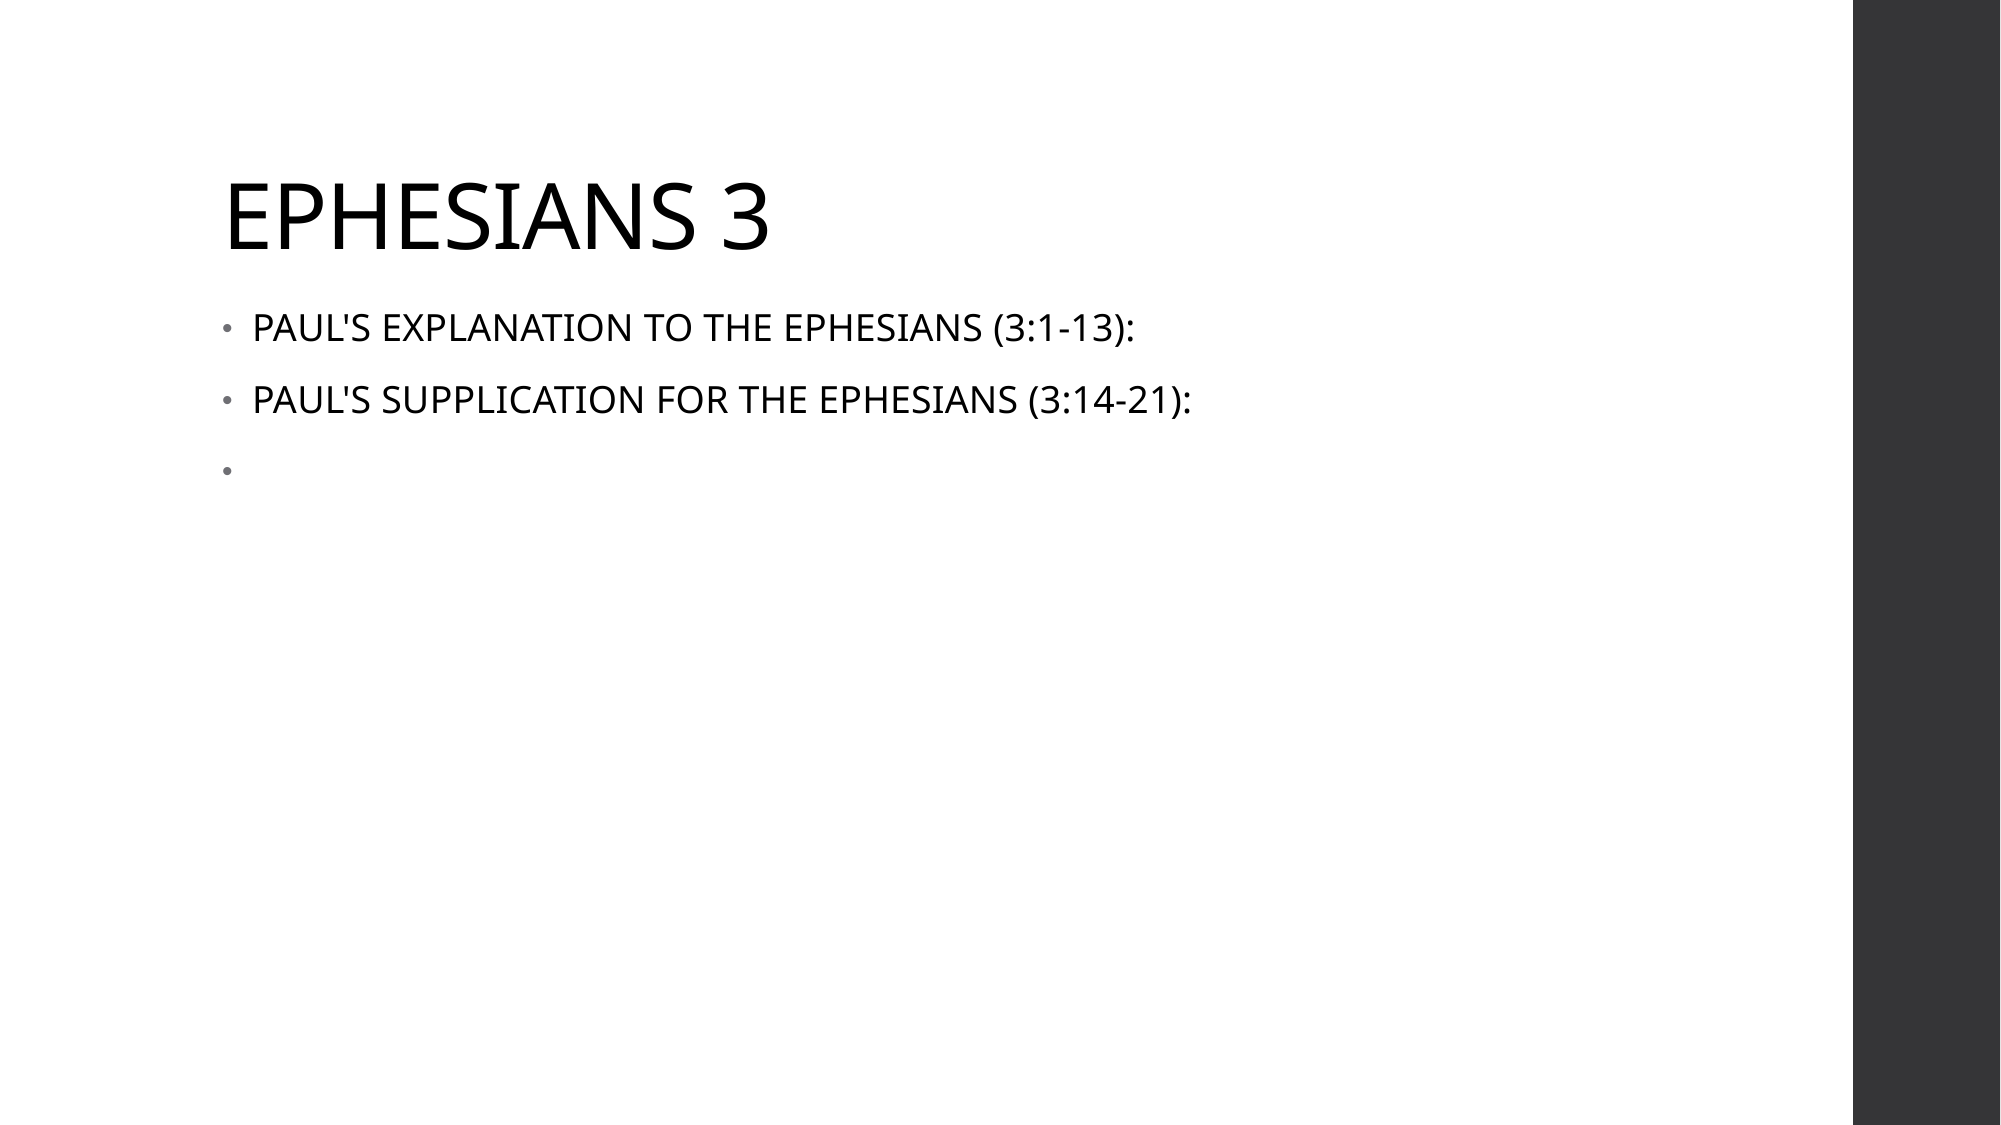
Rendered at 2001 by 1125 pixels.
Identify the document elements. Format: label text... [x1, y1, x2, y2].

title EPHESIANS 3 [206, 60, 1797, 278]
list PAUL'S EXPLANATION TO THE EPHESIANS (3:1-13): PAUL'S SUPPLICATION FOR THE EPHESIANS (3:14-21): [206, 299, 1617, 1014]
